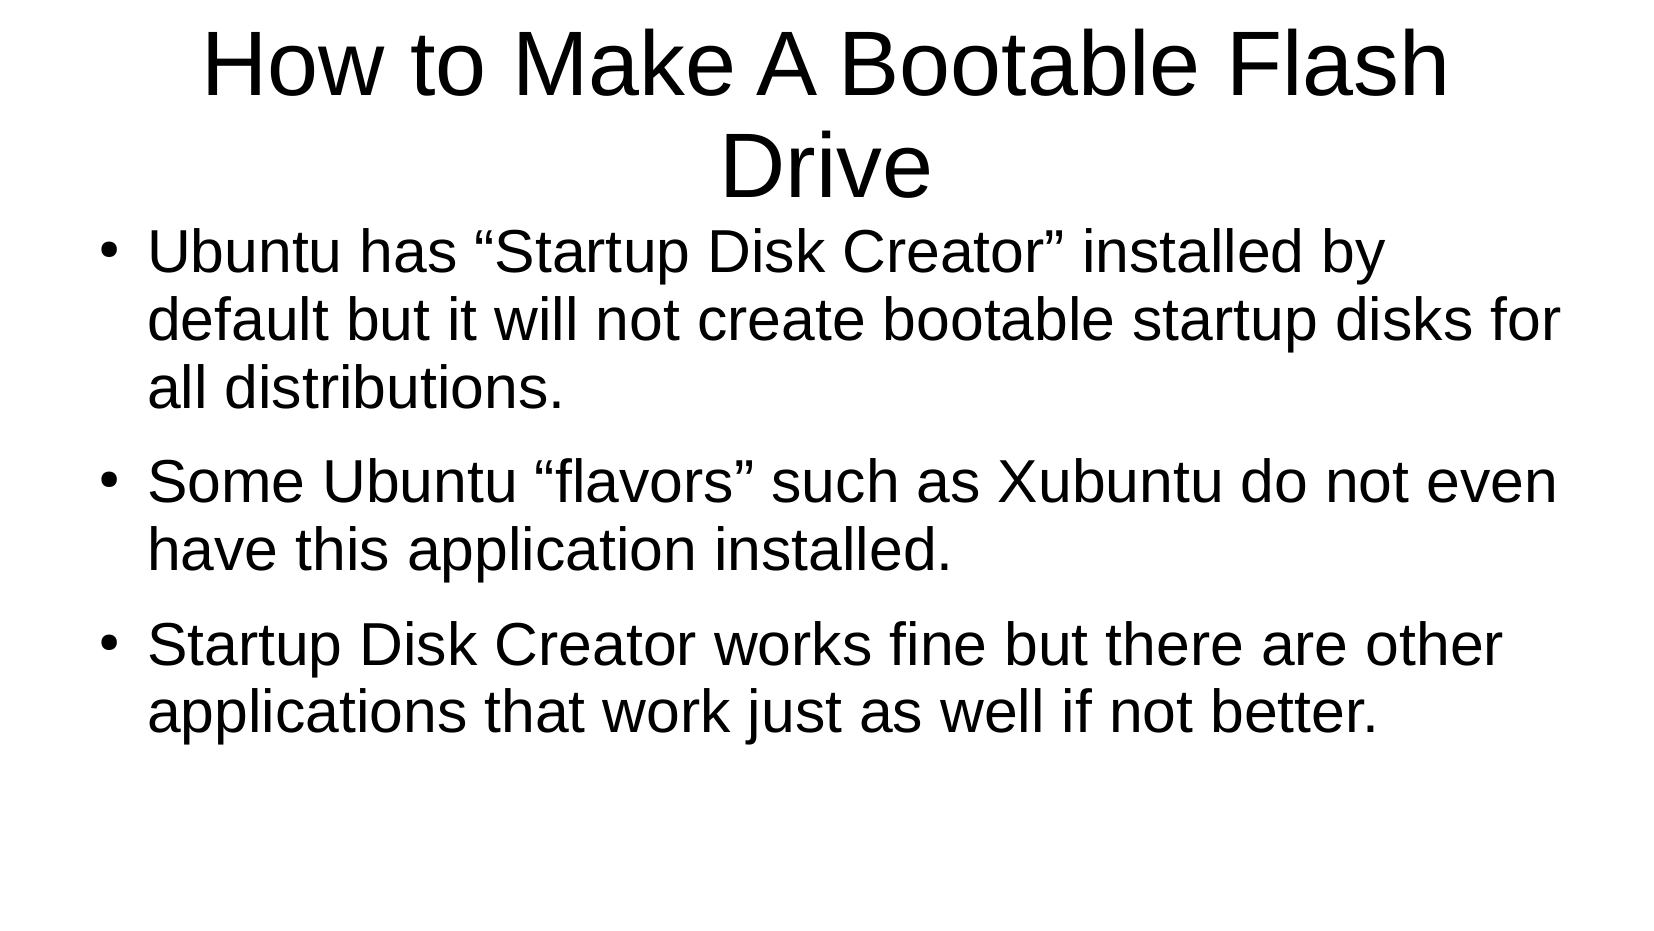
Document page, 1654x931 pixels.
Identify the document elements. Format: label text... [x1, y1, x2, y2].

list Ubuntu has “Startup Disk Creator” installed by default but it will not create bootable startup disks for all distributions. Some Ubuntu “flavors” such as Xubuntu do not even have this application installed. Startup Disk Creator works fine but there are other applications that work just as well if not better. [82, 217, 1571, 758]
title How to Make A Bootable Flash Drive [82, 12, 1571, 217]
